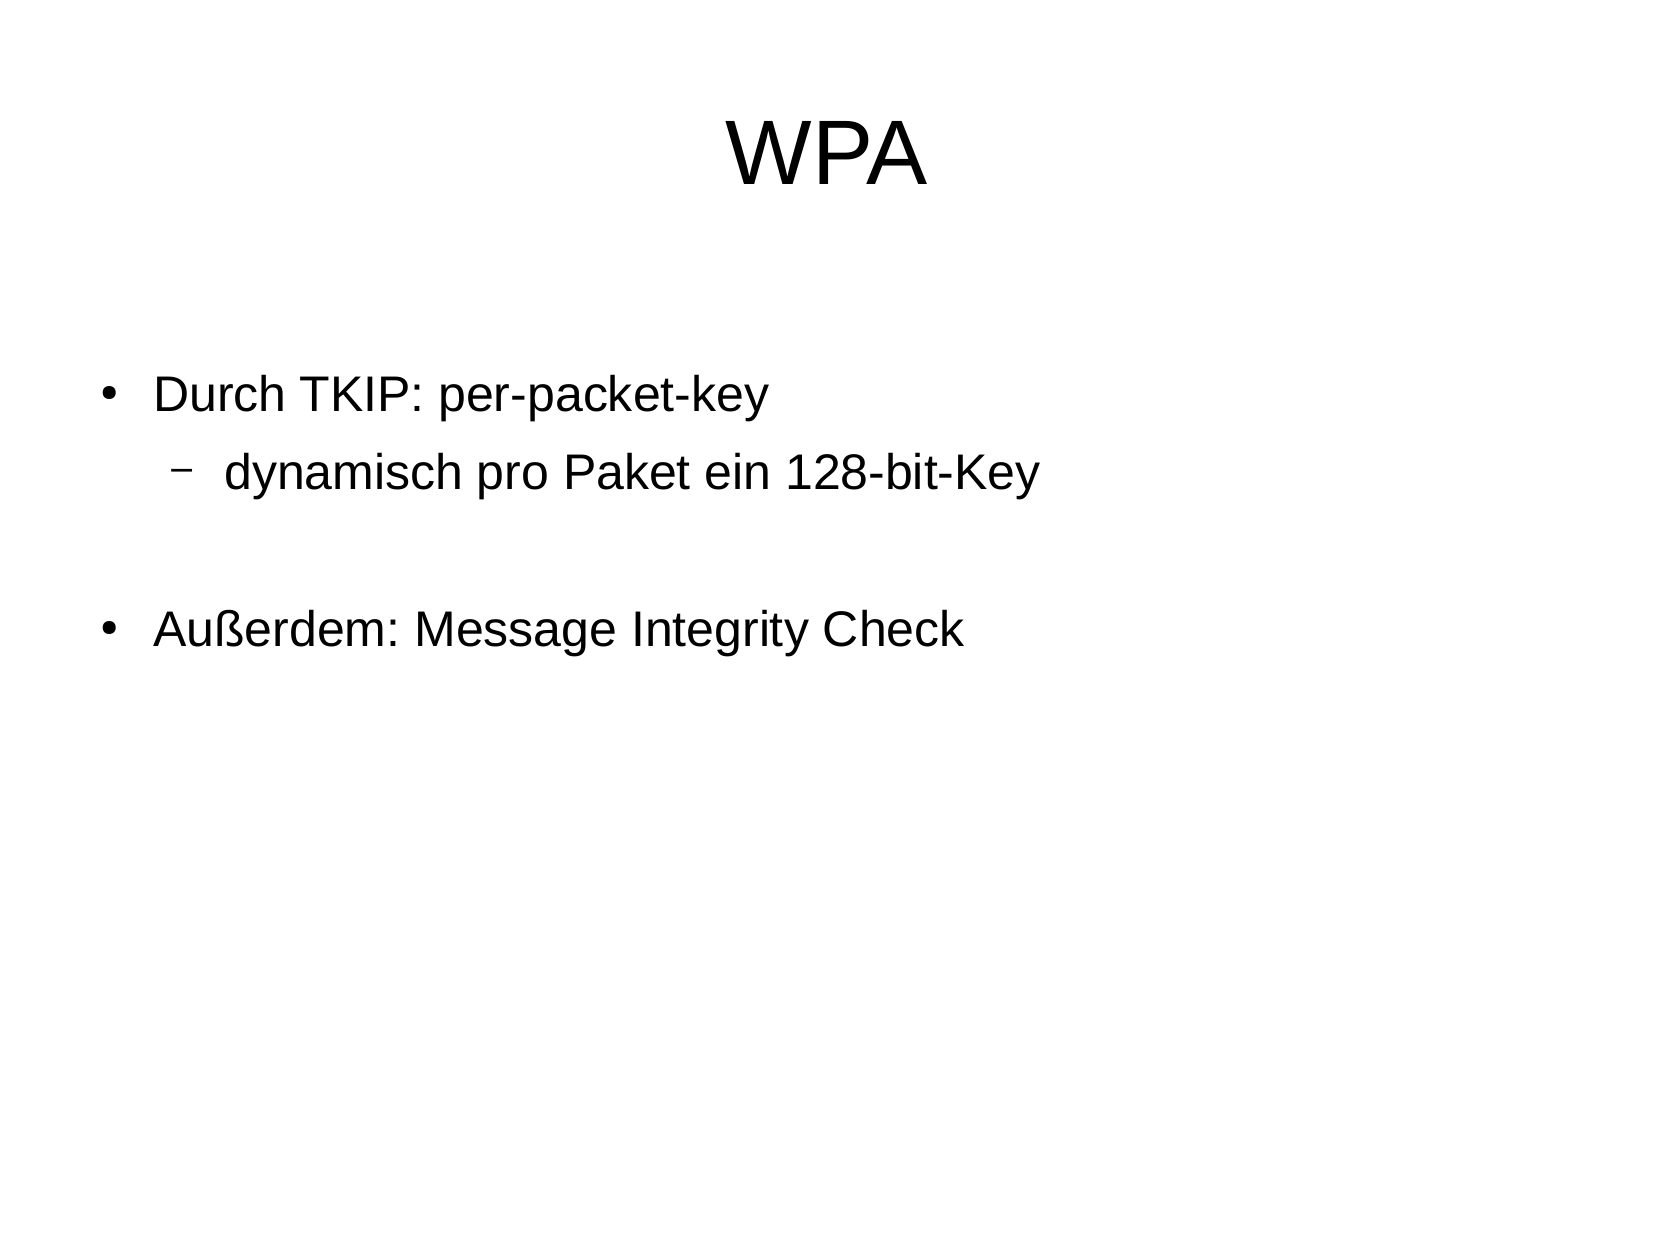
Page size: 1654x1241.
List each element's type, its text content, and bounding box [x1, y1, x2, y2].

list Durch TKIP: per-packet-key dynamisch pro Paket ein 128-bit-Key Außerdem: Message Integrity Check [82, 366, 1571, 1010]
title WPA [82, 49, 1571, 257]
